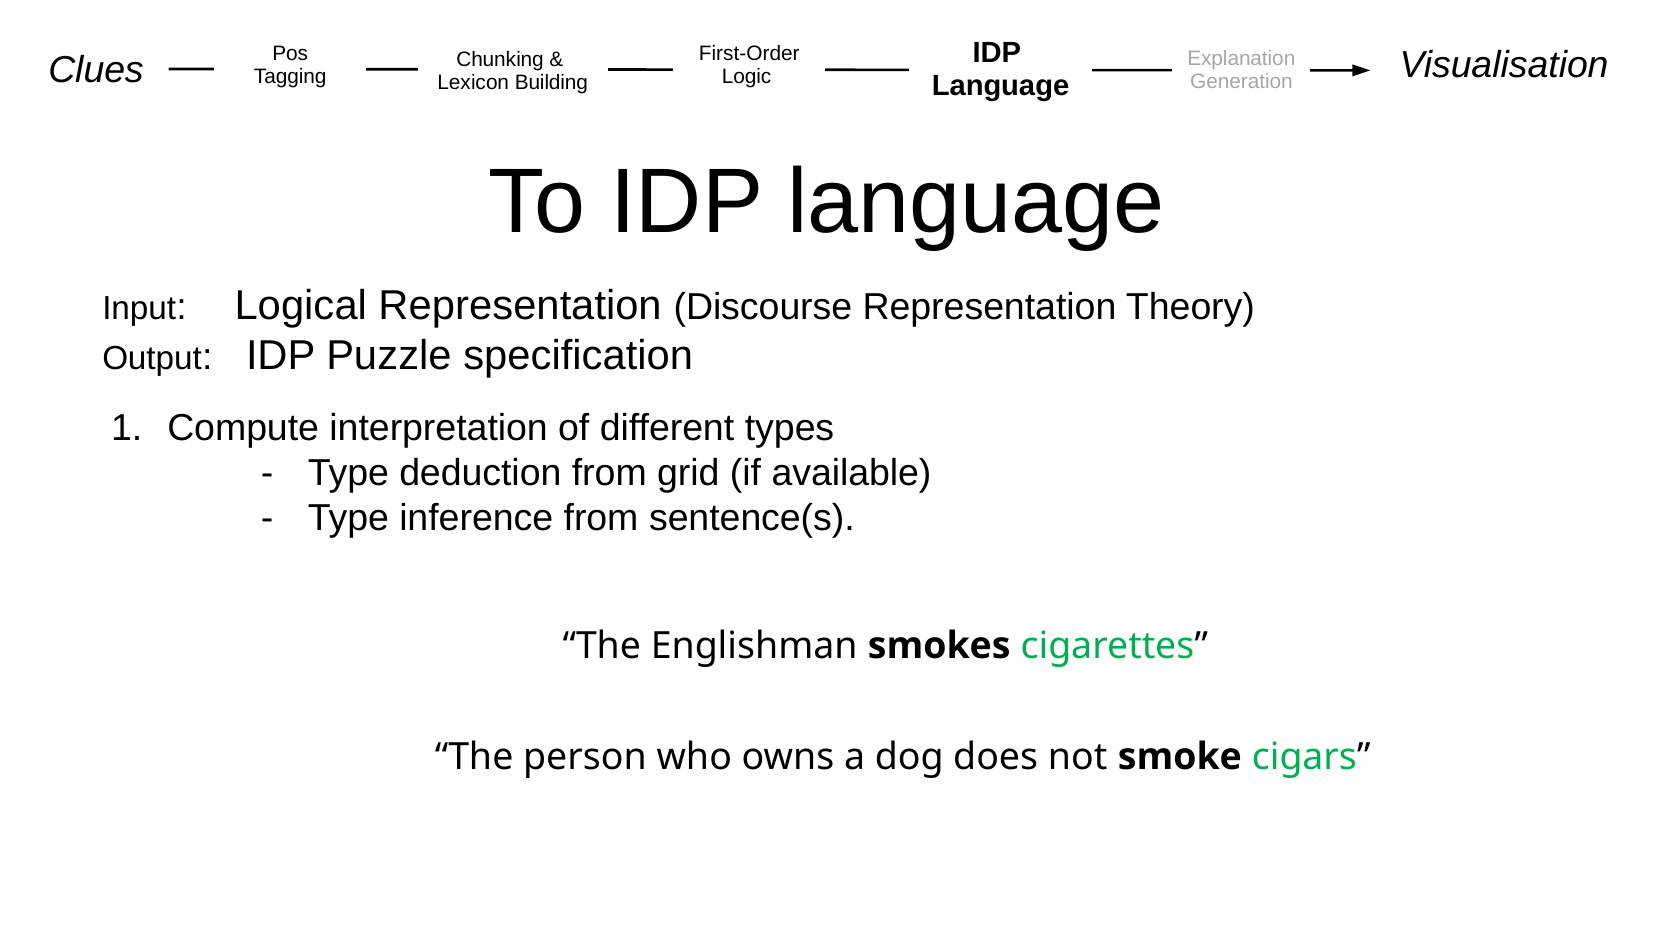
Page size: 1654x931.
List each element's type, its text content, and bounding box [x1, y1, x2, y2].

text_box Visualisation [1384, 37, 1624, 94]
text_box Compute interpretation of different types Type deduction from grid (if available) Type inference from sentence(s). [96, 396, 1041, 546]
text_box “The person who owns a dog does not smoke cigars” [420, 724, 1396, 784]
text_box Chunking & Lexicon Building [418, 40, 608, 102]
text_box IDP Language [909, 29, 1092, 109]
text_box Clues [31, 42, 161, 99]
text_box First-Order Logic [673, 35, 825, 96]
text_box Pos Tagging [214, 34, 366, 96]
title To IDP language [82, 120, 1571, 277]
text_box Explanation Generation [1172, 39, 1310, 101]
text_box “The Englishman smokes cigarettes” [548, 614, 1233, 674]
text_box Input: Logical Representation (Discourse Representation Theory) Output: IDP Puzzle specification [85, 270, 1573, 385]
